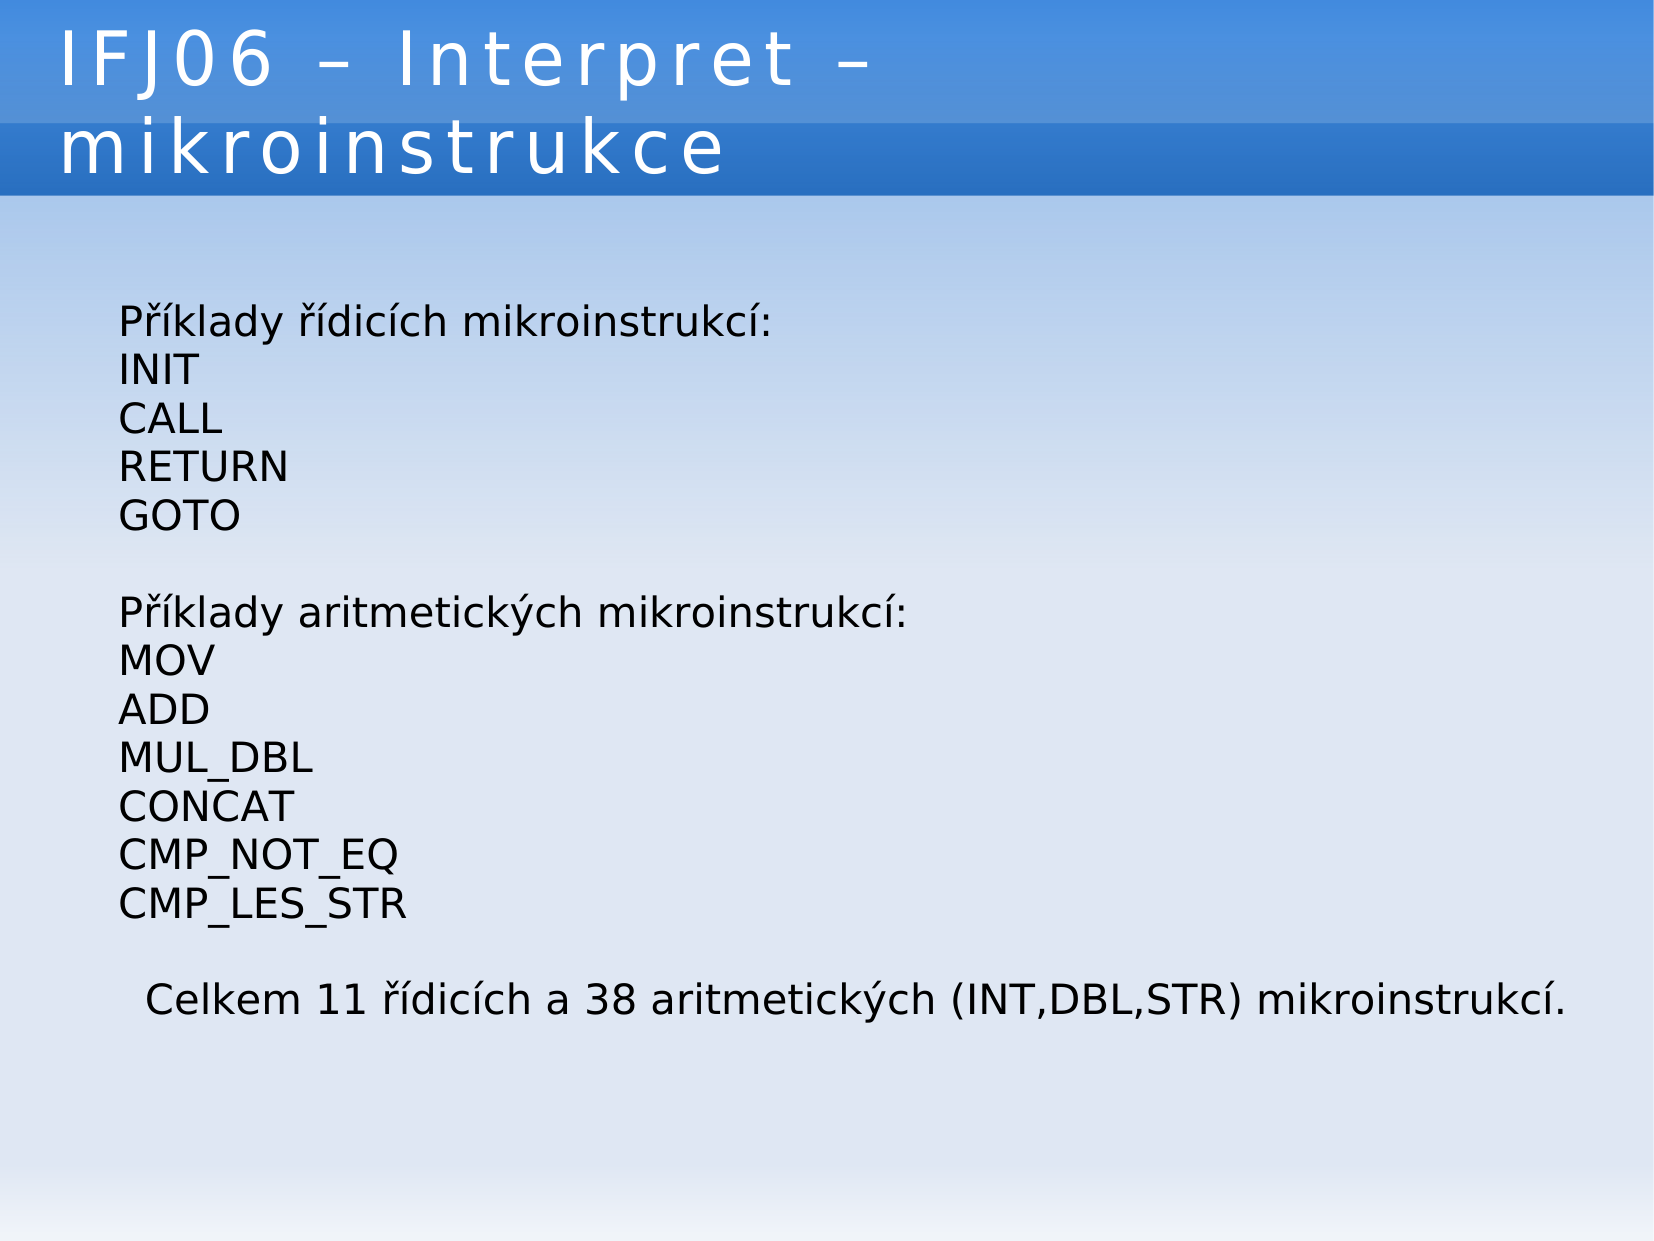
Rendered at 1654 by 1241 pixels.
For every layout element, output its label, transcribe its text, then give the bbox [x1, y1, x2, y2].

picture [0, 0, 1654, 1241]
title IFJ06 – Interpret – mikroinstrukce [59, 16, 1565, 191]
subtitle Příklady řídicích mikroinstrukcí: INIT CALL RETURN GOTO Příklady aritmetických mikroinstrukcí: MOV ADD MUL_DBL CONCAT CMP_NOT_EQ CMP_LES_STR Celkem 11 řídicích a 38 aritmetických (INT,DBL,STR) mikroinstrukcí. [82, 297, 1595, 1182]
